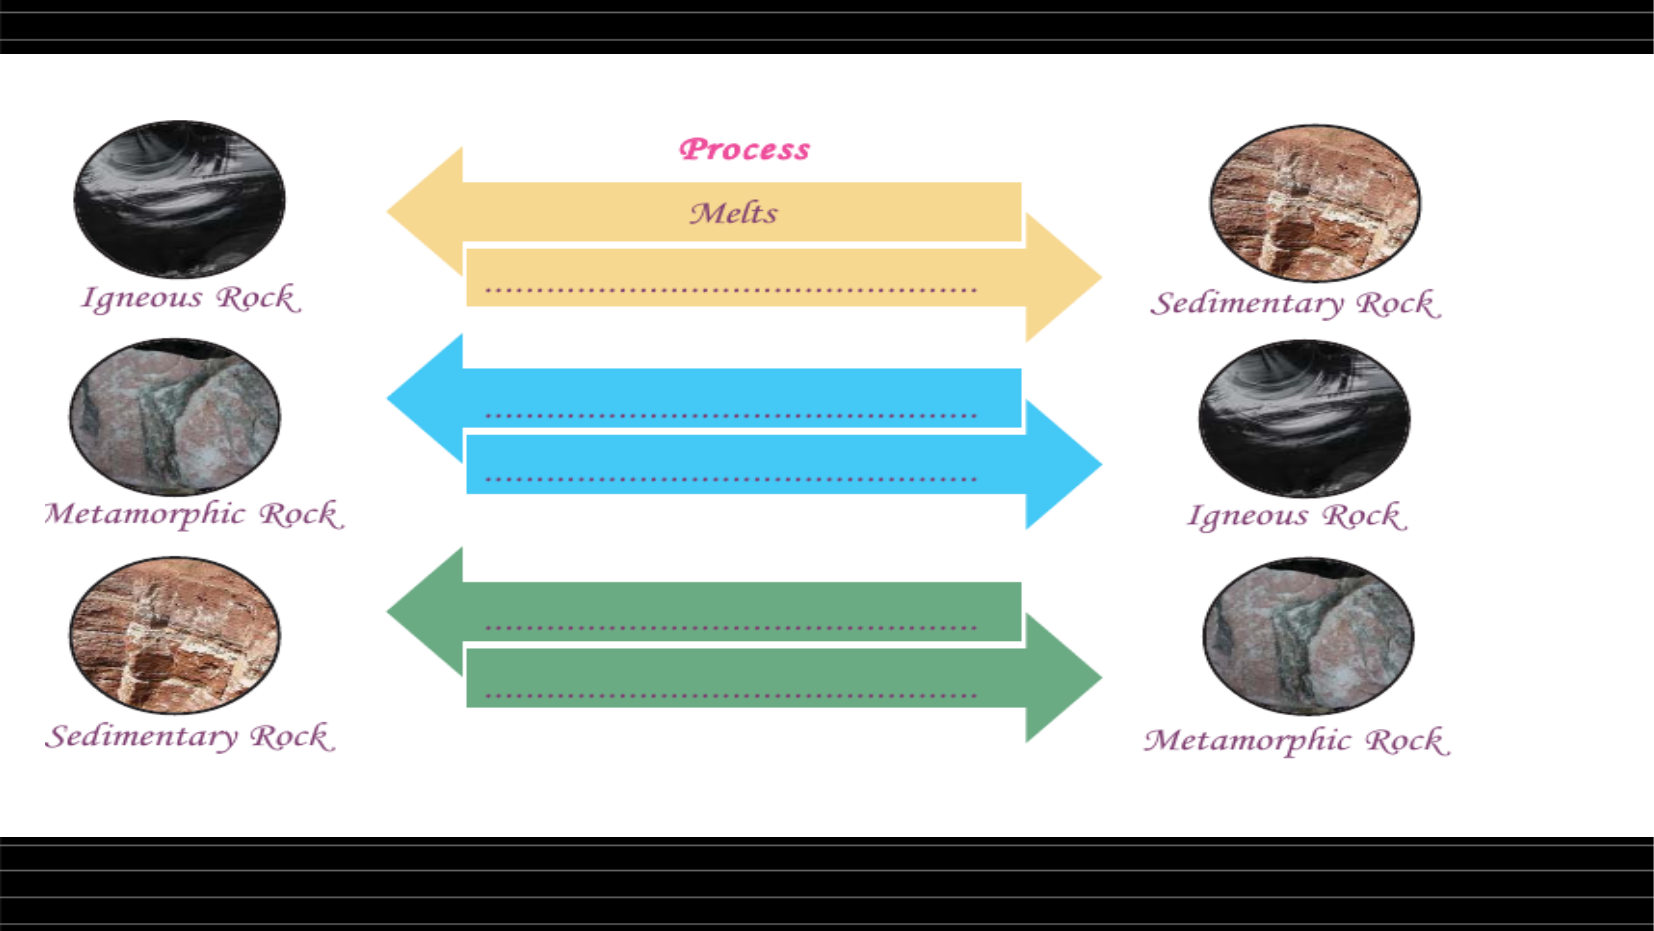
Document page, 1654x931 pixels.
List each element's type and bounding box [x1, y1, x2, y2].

picture [45, 119, 1471, 781]
picture [0, 0, 1654, 54]
picture [0, 837, 1654, 931]
